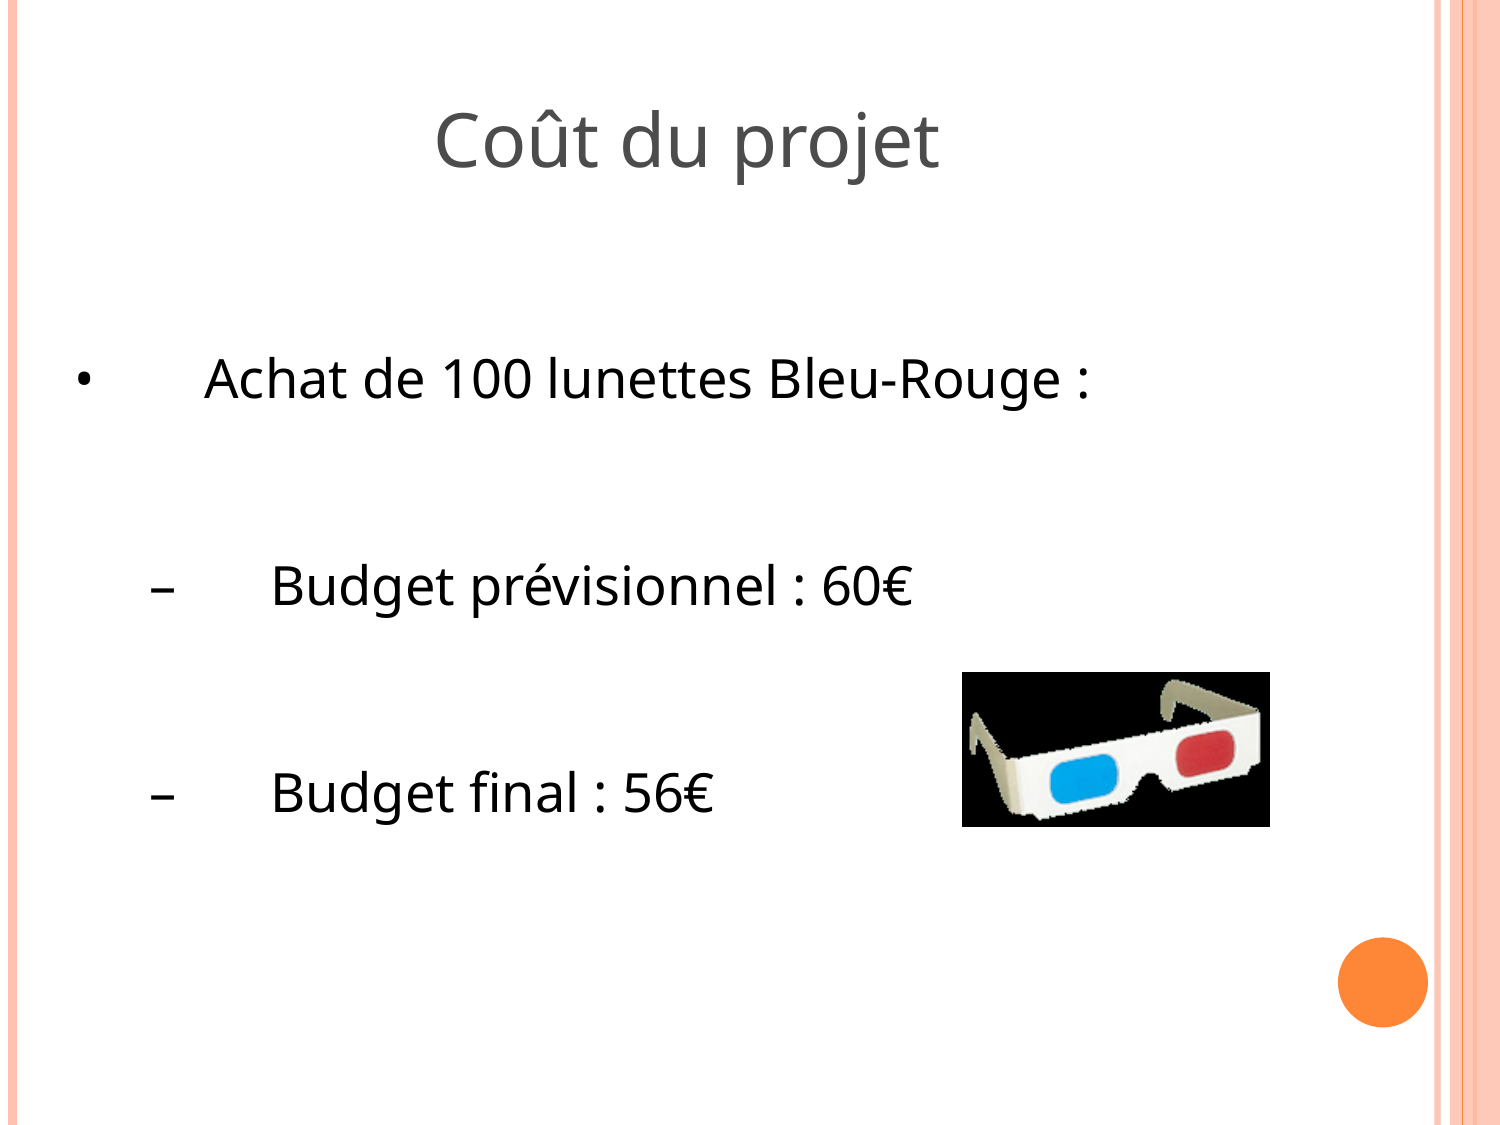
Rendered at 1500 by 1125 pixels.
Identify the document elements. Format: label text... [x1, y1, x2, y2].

list • Achat de 100 lunettes Bleu-Rouge : – Budget prévisionnel : 60€ – Budget final : 56€ [74, 340, 1300, 1125]
title Coût du projet [75, 52, 1300, 226]
picture [962, 672, 1270, 827]
